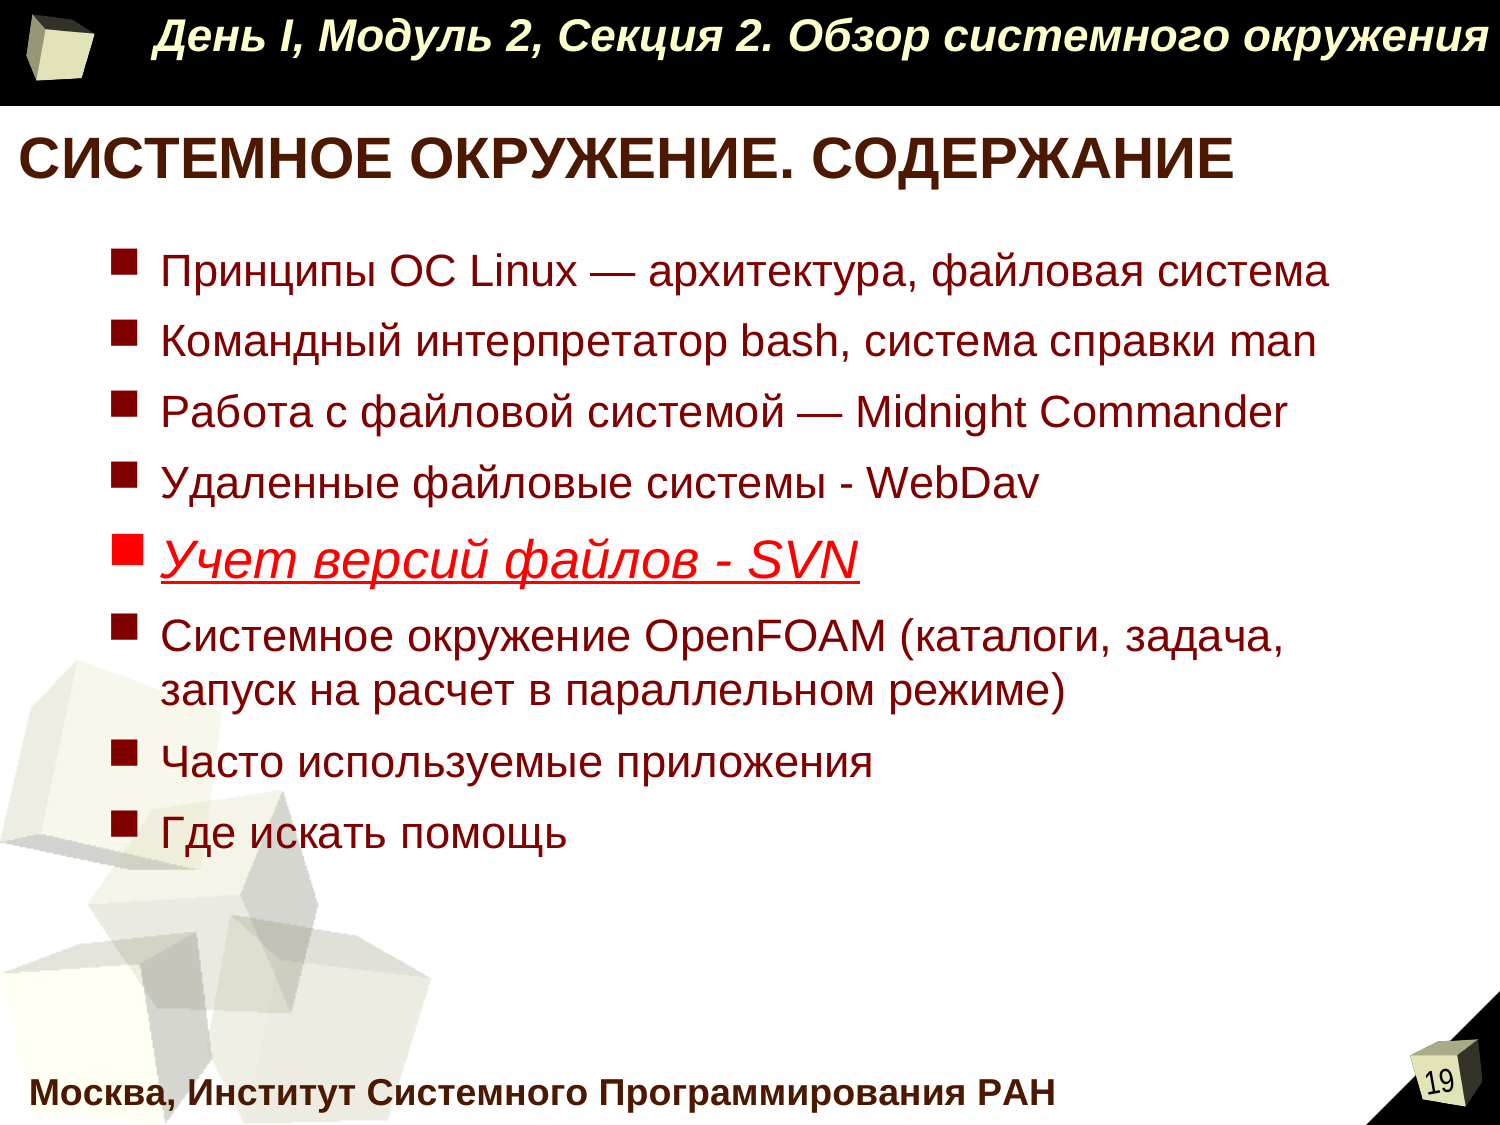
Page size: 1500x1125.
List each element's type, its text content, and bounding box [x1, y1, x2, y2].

picture [423, 1088, 433, 1102]
list Принципы ОС Linux — архитектура, файловая система Командный интерпретатор bash, система справки man Работа с файловой системой — Midnight Commander Удаленные файловые системы - WebDav Учет версий файлов - SVN Системное окружение OpenFOAM (каталоги, задача, запуск на расчет в параллельном режиме) Часто используемые приложения Где искать помощь [75, 233, 1426, 976]
picture [0, 659, 433, 1125]
text_box СИСТЕМНОЕ ОКРУЖЕНИЕ. СОДЕРЖАНИЕ [4, 112, 1500, 198]
